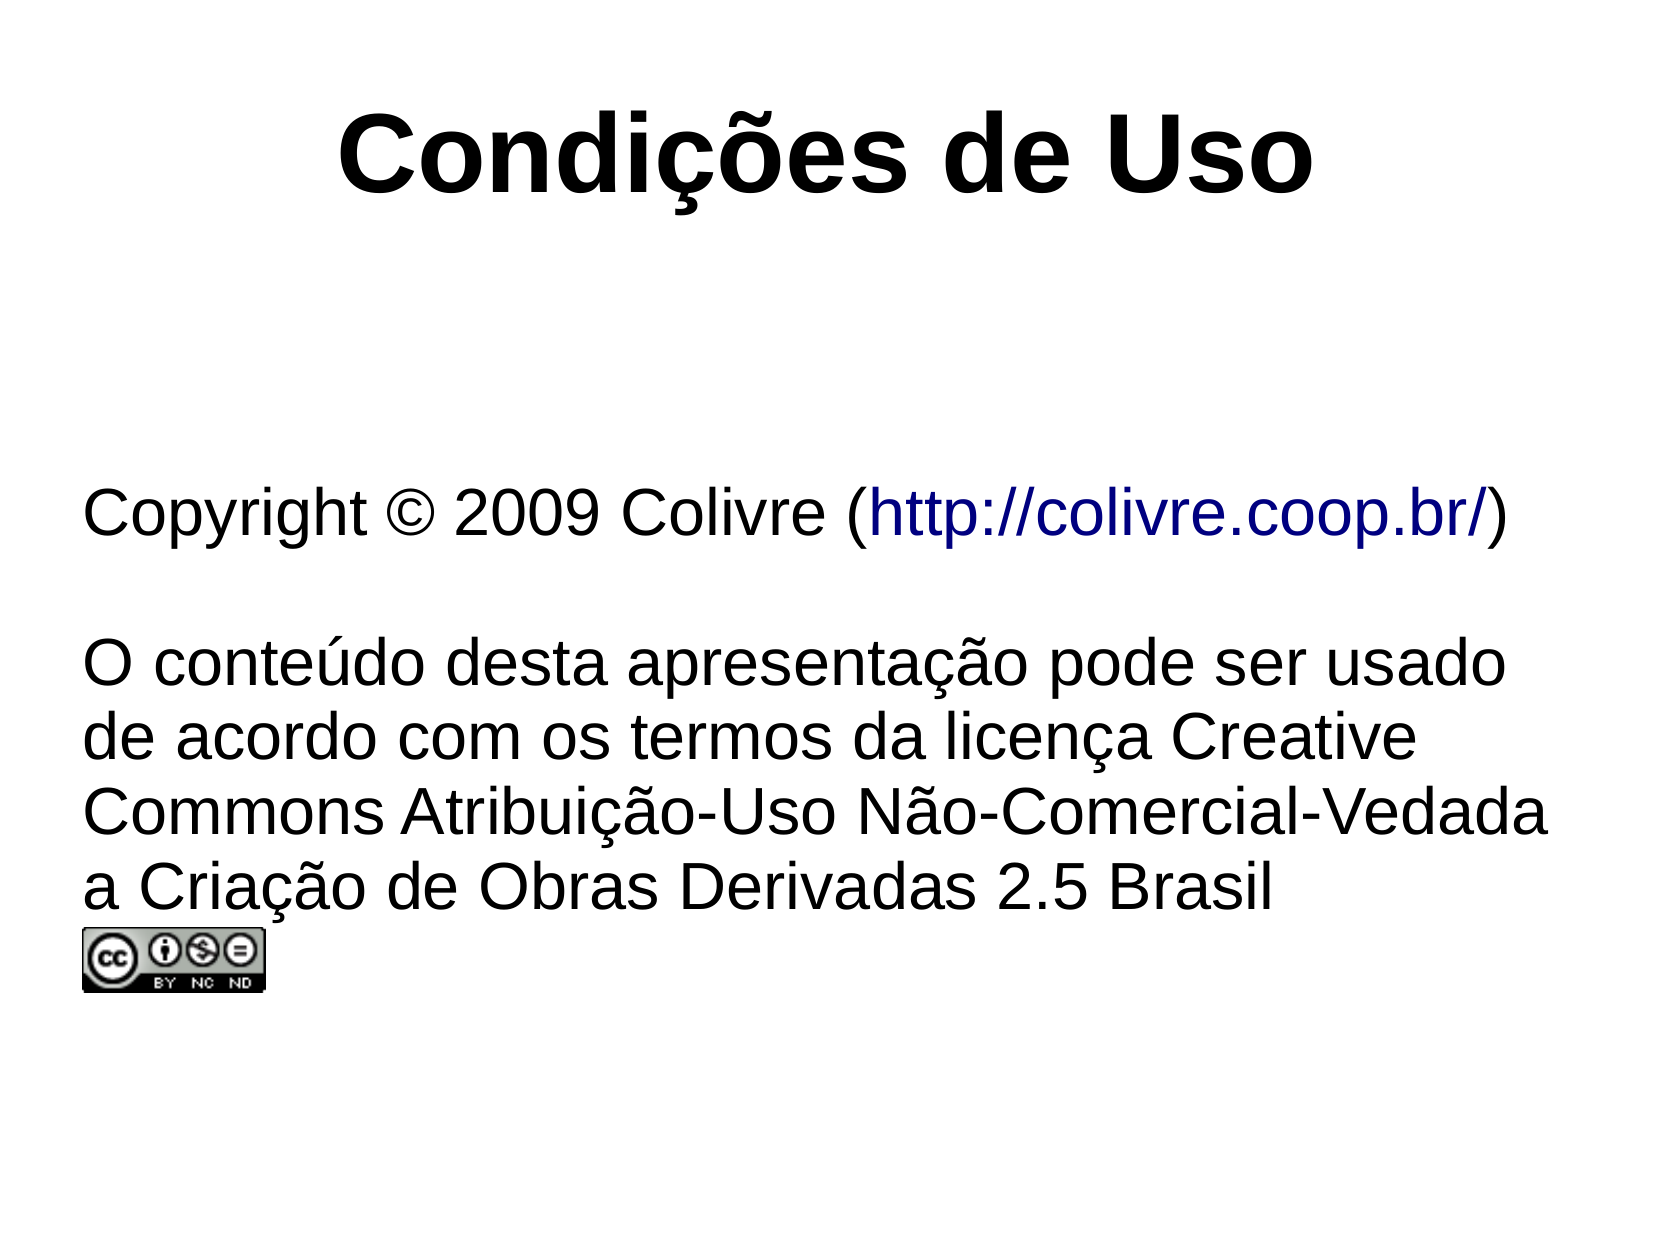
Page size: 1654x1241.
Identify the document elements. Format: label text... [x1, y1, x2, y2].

title Condições de Uso [82, 56, 1571, 250]
subtitle Copyright © 2009 Colivre (http://colivre.coop.br/) O conteúdo desta apresentação pode ser usado de acordo com os termos da licença Creative Commons Atribuição-Uso Não-Comercial-Vedada a Criação de Obras Derivadas 2.5 Brasil [82, 297, 1571, 1102]
picture [82, 927, 266, 993]
